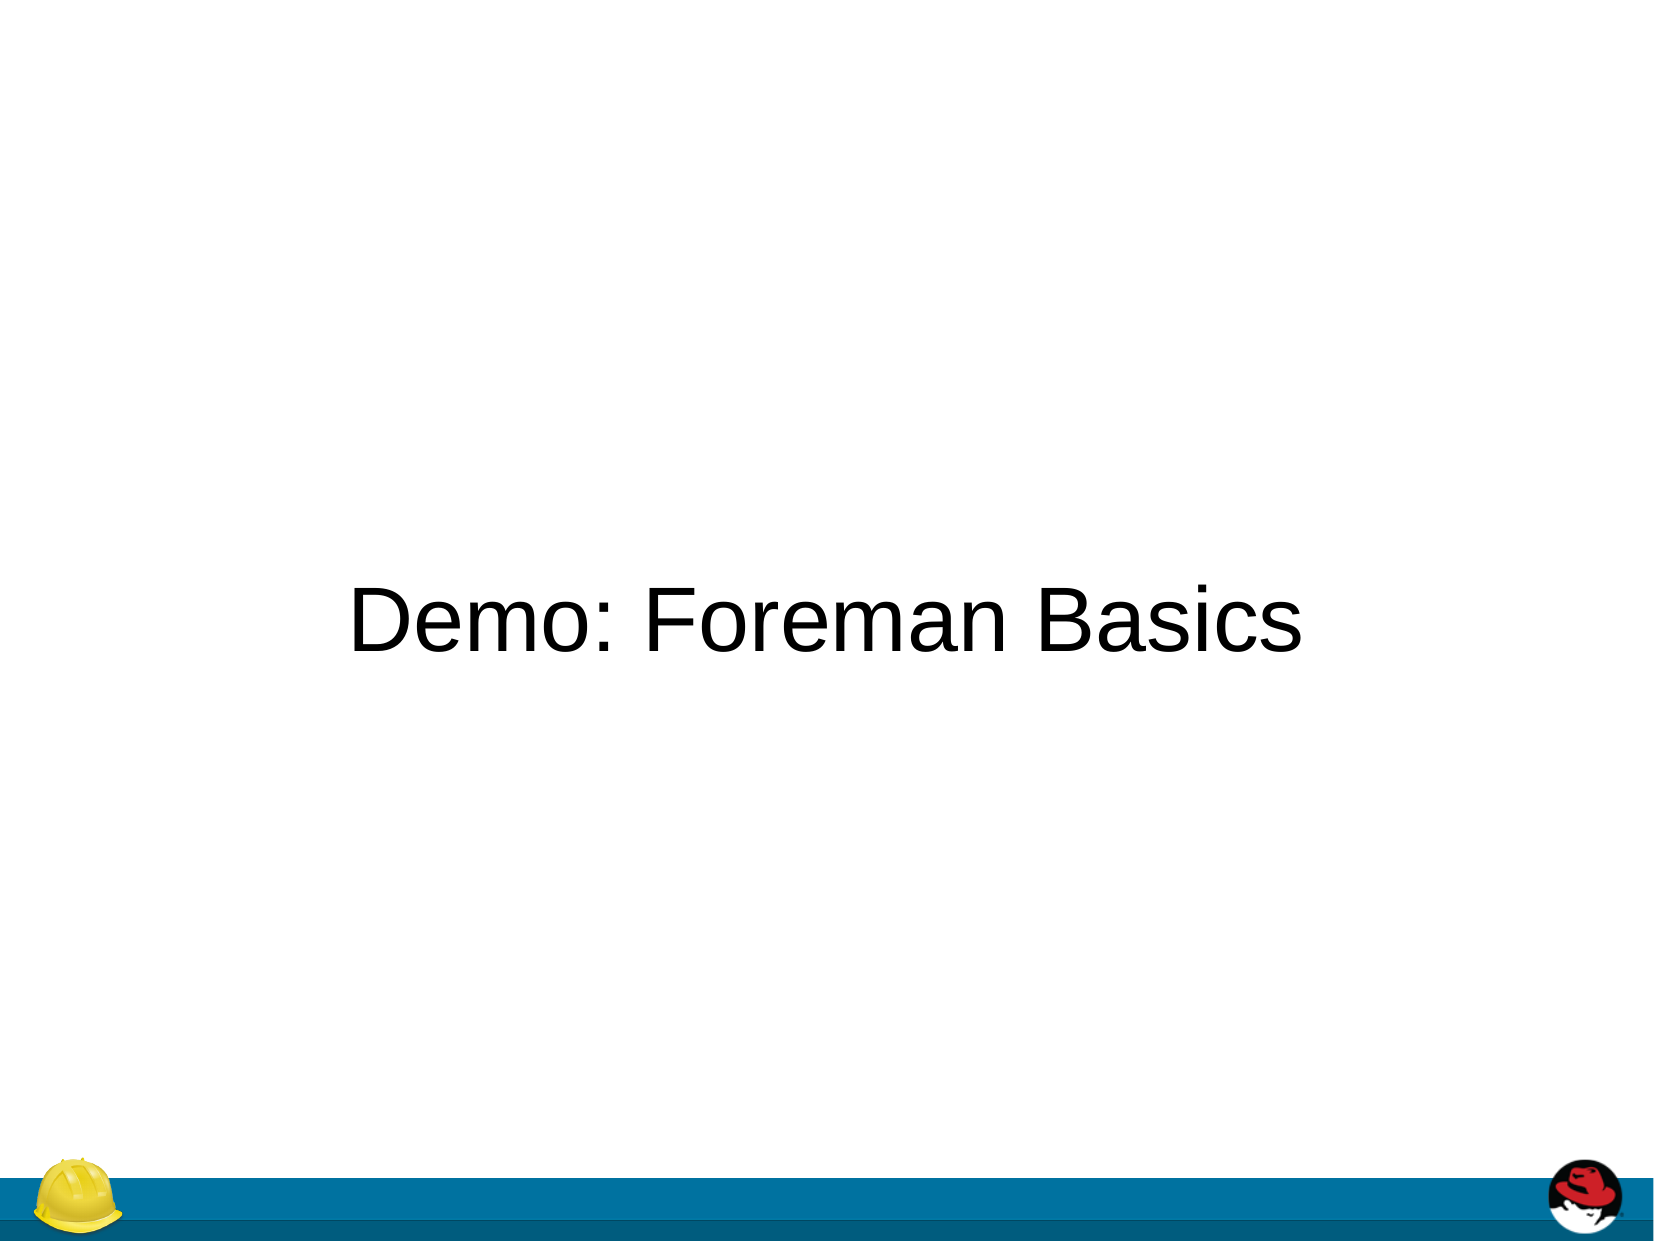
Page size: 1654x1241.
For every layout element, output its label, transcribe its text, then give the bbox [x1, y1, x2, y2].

title Demo: Foreman Basics [82, 516, 1571, 724]
picture [1547, 1157, 1630, 1233]
picture [23, 1145, 130, 1235]
